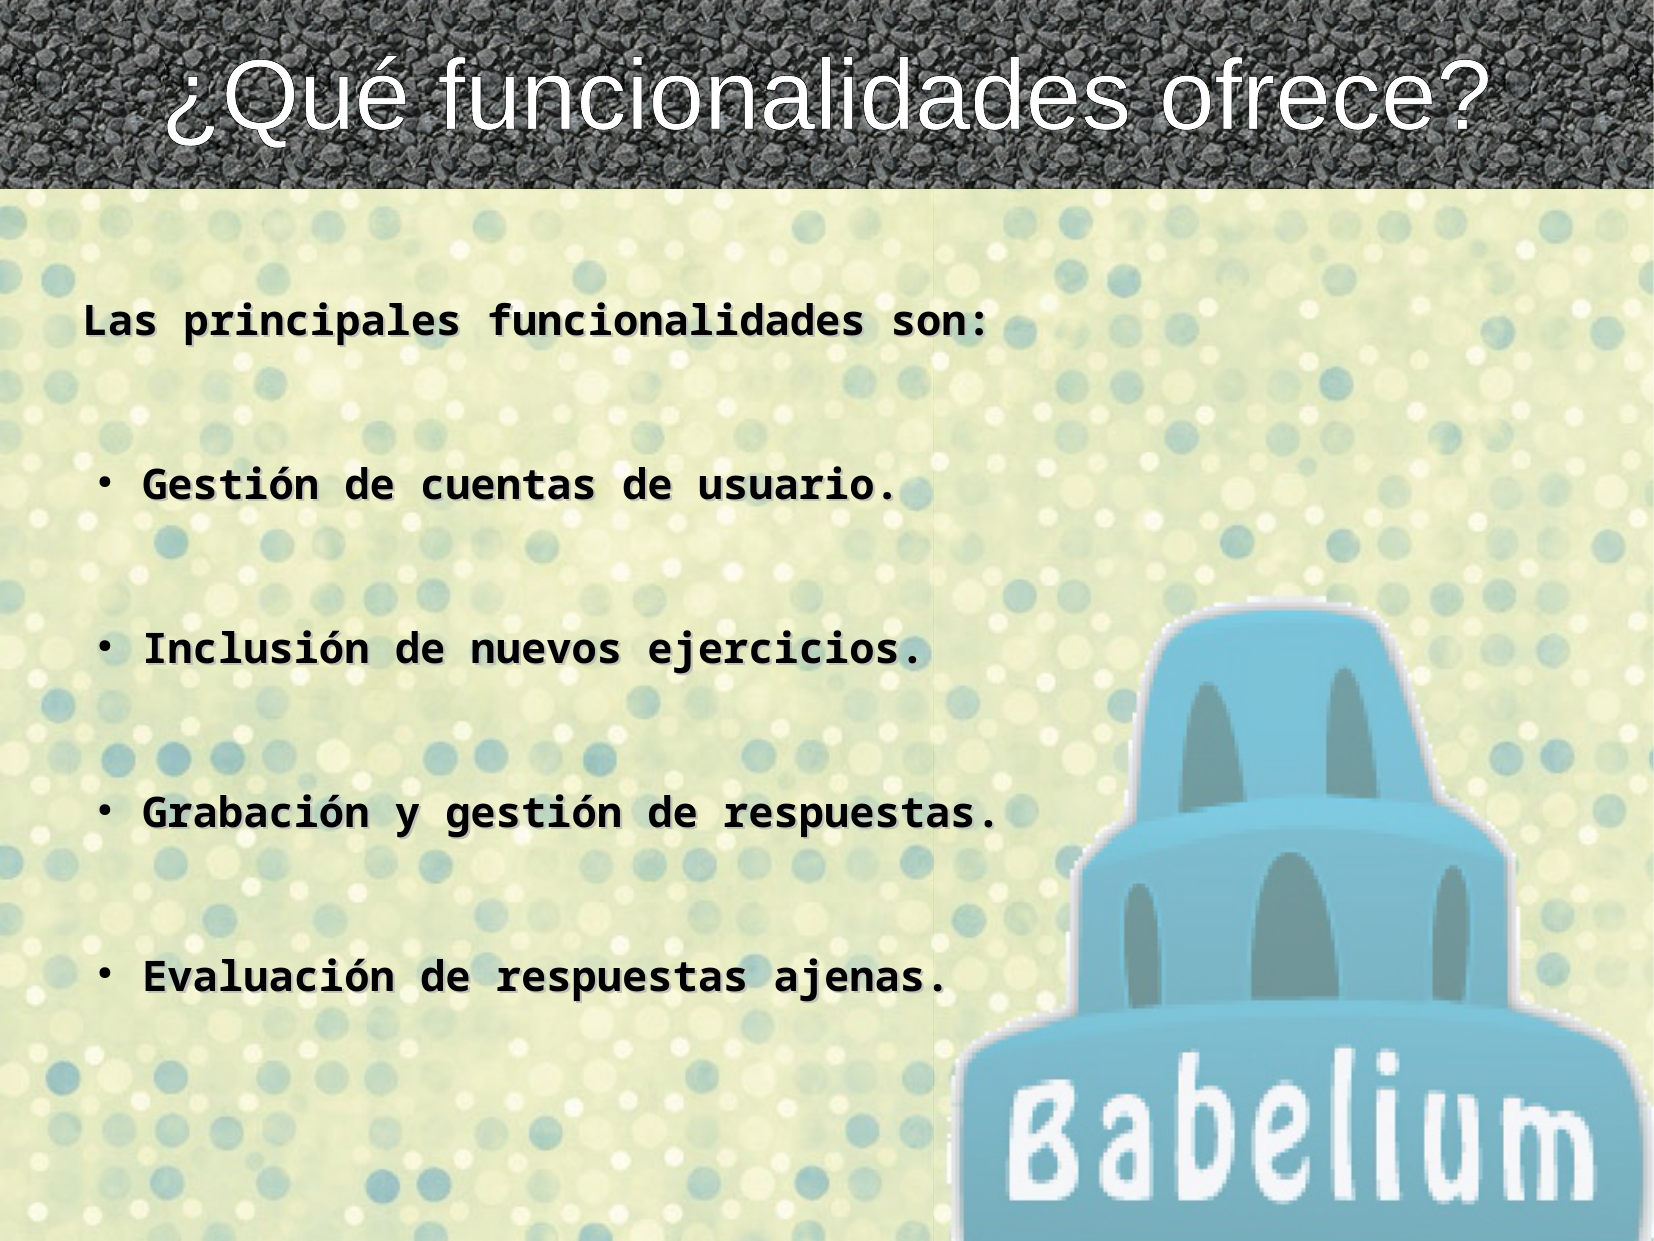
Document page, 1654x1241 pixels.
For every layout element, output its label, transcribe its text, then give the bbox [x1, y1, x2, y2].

list Las principales funcionalidades son: Gestión de cuentas de usuario. Inclusión de nuevos ejercicios. Grabación y gestión de respuestas. Evaluación de respuestas ajenas. [82, 290, 1571, 1010]
picture [0, 189, 1654, 1241]
title ¿Qué funcionalidades ofrece? [0, 0, 1654, 189]
